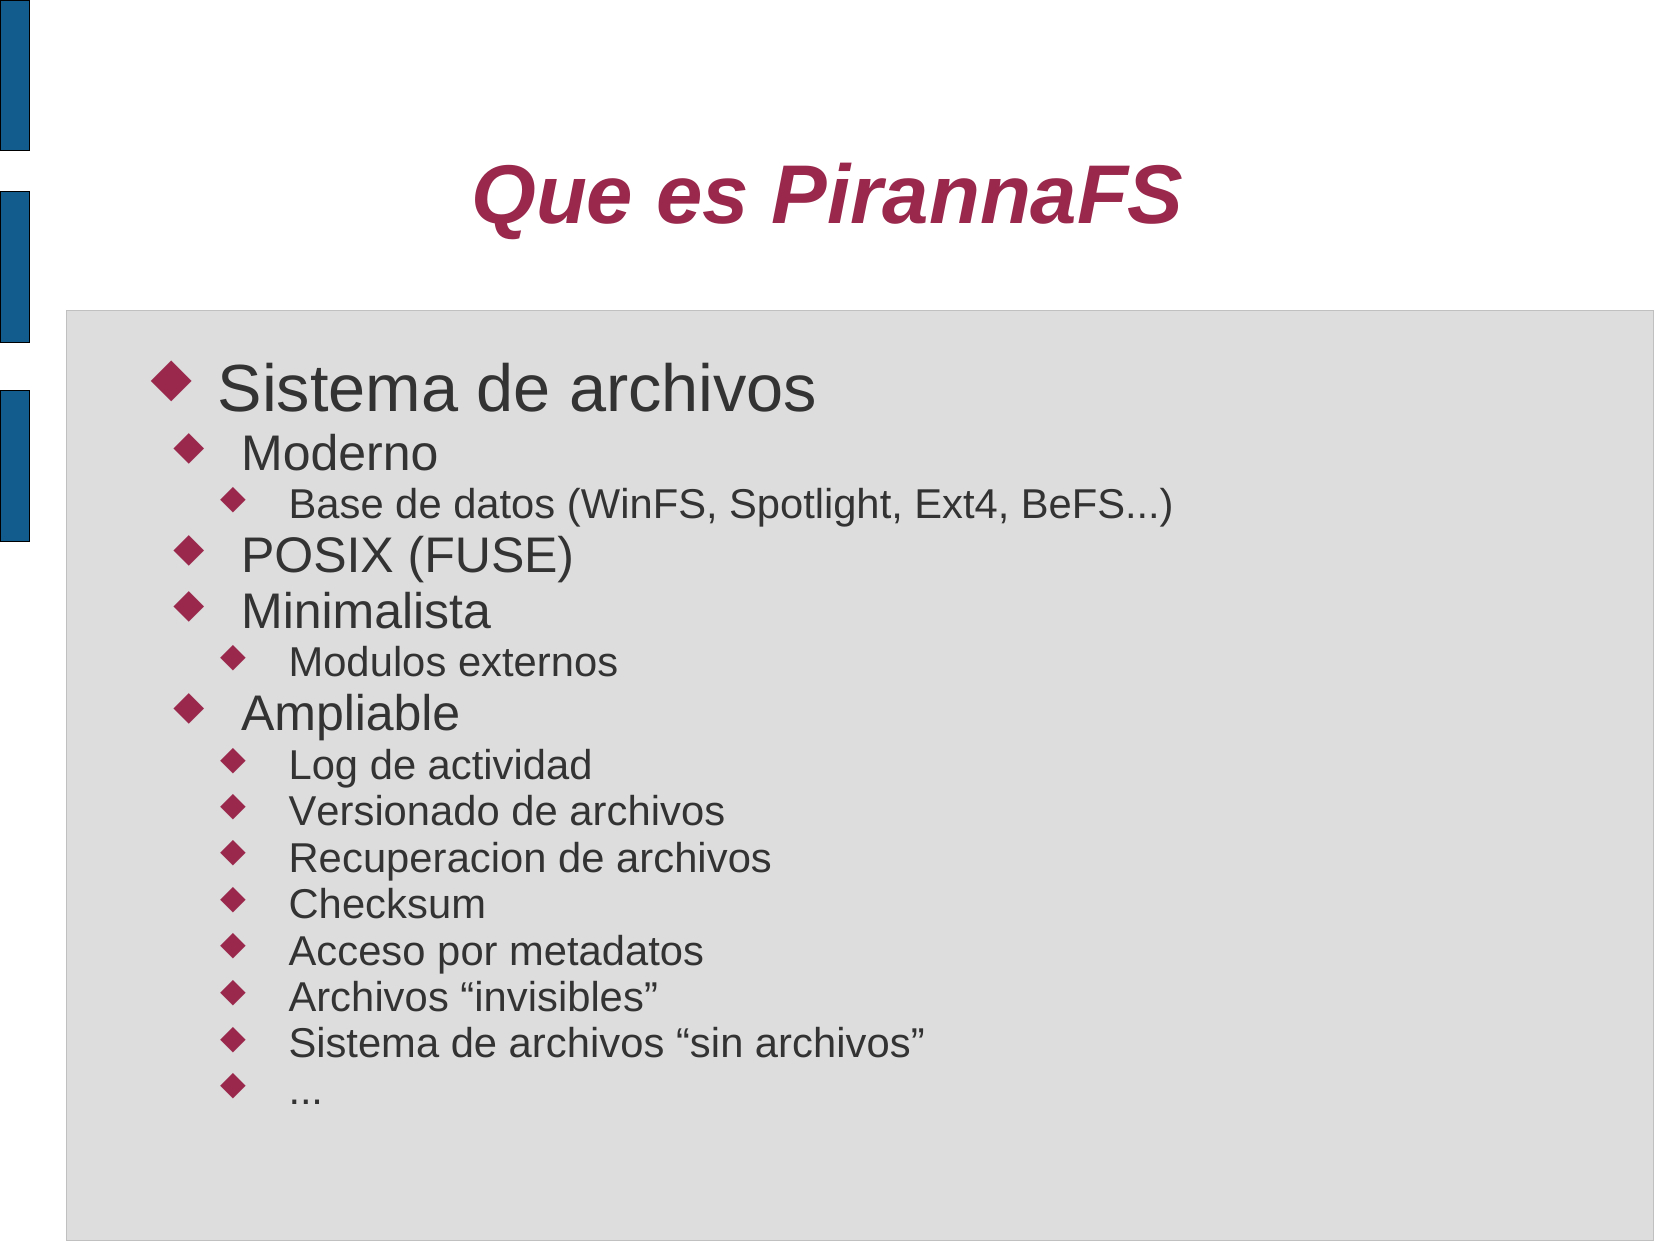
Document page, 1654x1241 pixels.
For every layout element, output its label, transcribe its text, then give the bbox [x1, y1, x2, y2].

title Que es PirannaFS [121, 91, 1534, 299]
list Sistema de archivos Moderno Base de datos (WinFS, Spotlight, Ext4, BeFS...) POSIX (FUSE) Minimalista Modulos externos Ampliable Log de actividad Versionado de archivos Recuperacion de archivos Checksum Acceso por metadatos Archivos “invisibles” Sistema de archivos “sin archivos” ... [134, 350, 1516, 1133]
